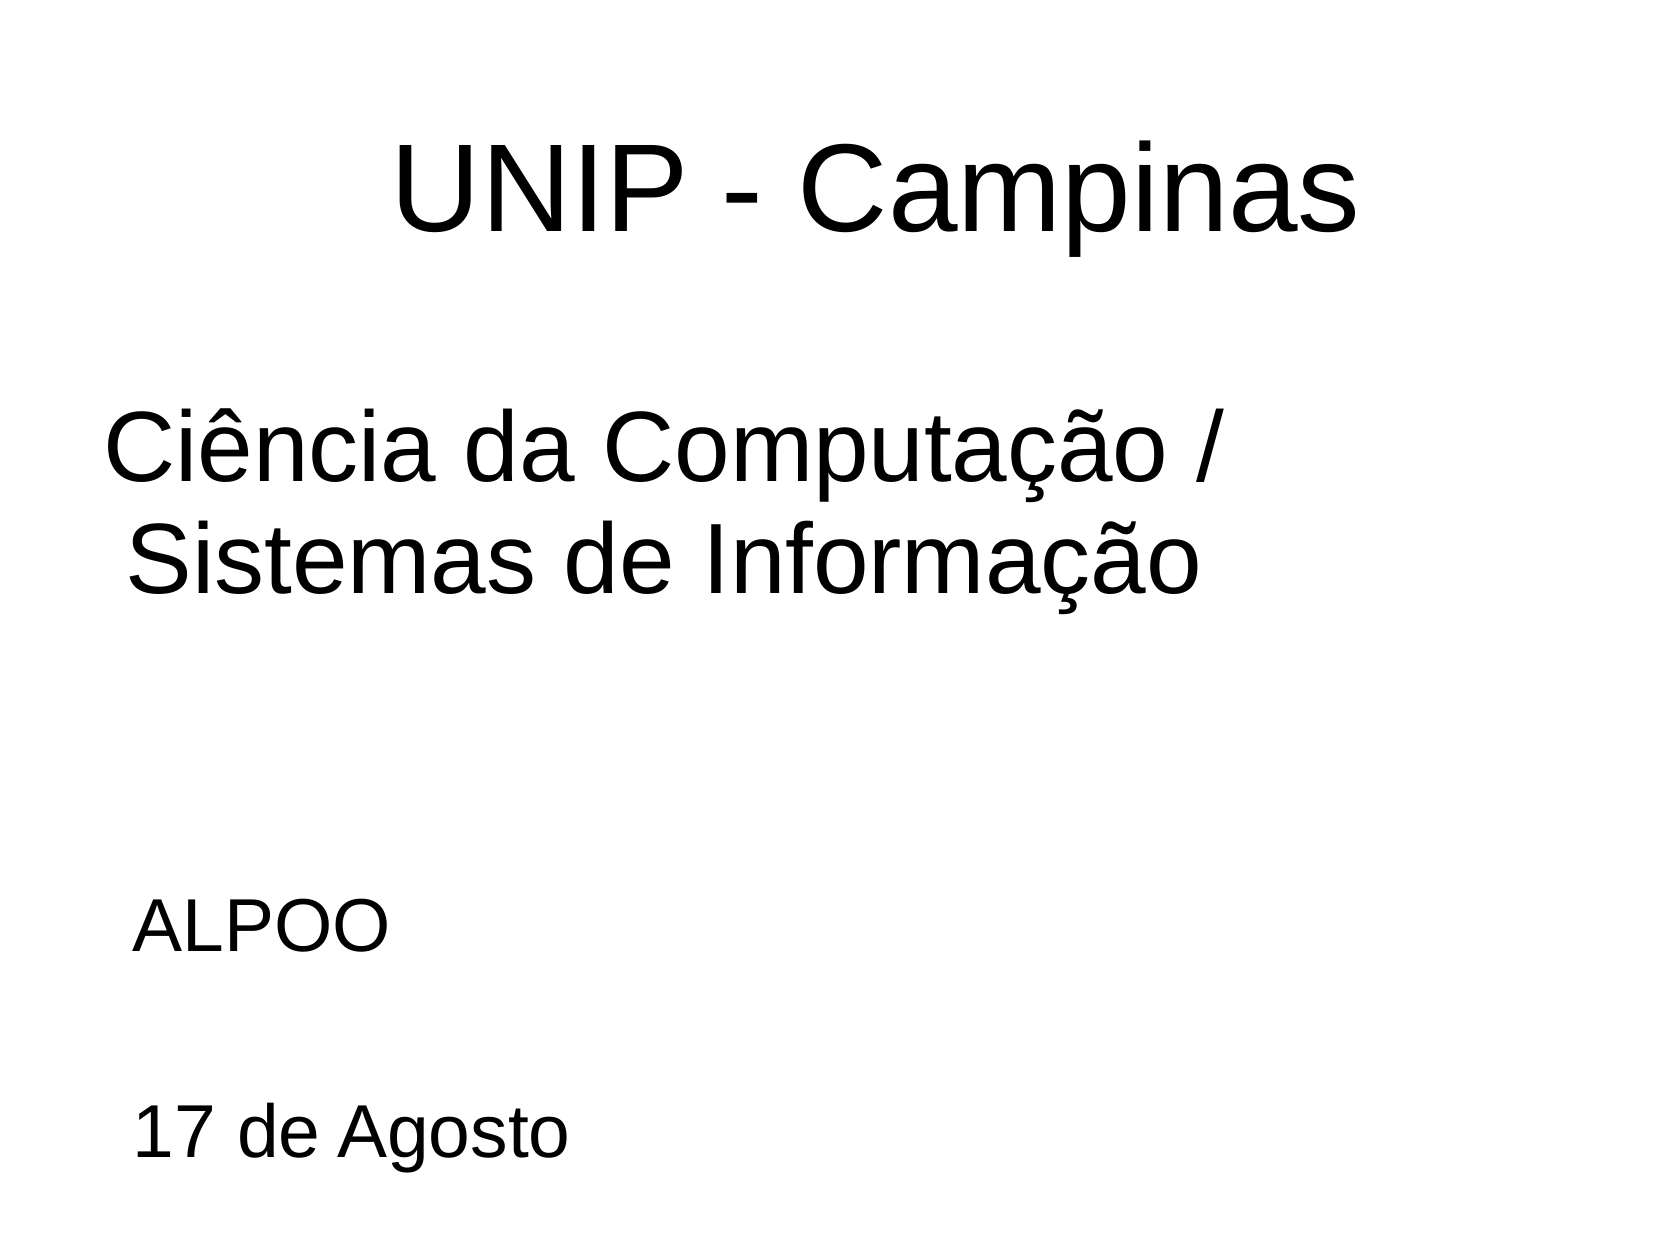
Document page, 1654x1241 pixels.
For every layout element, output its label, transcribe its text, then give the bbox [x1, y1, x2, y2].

text_box ALPOO [118, 875, 953, 975]
text_box UNIP - Campinas [376, 111, 1418, 266]
text_box Ciência da Computação / Sistemas de Informação [88, 383, 1565, 734]
text_box 17 de Agosto [118, 1082, 607, 1182]
